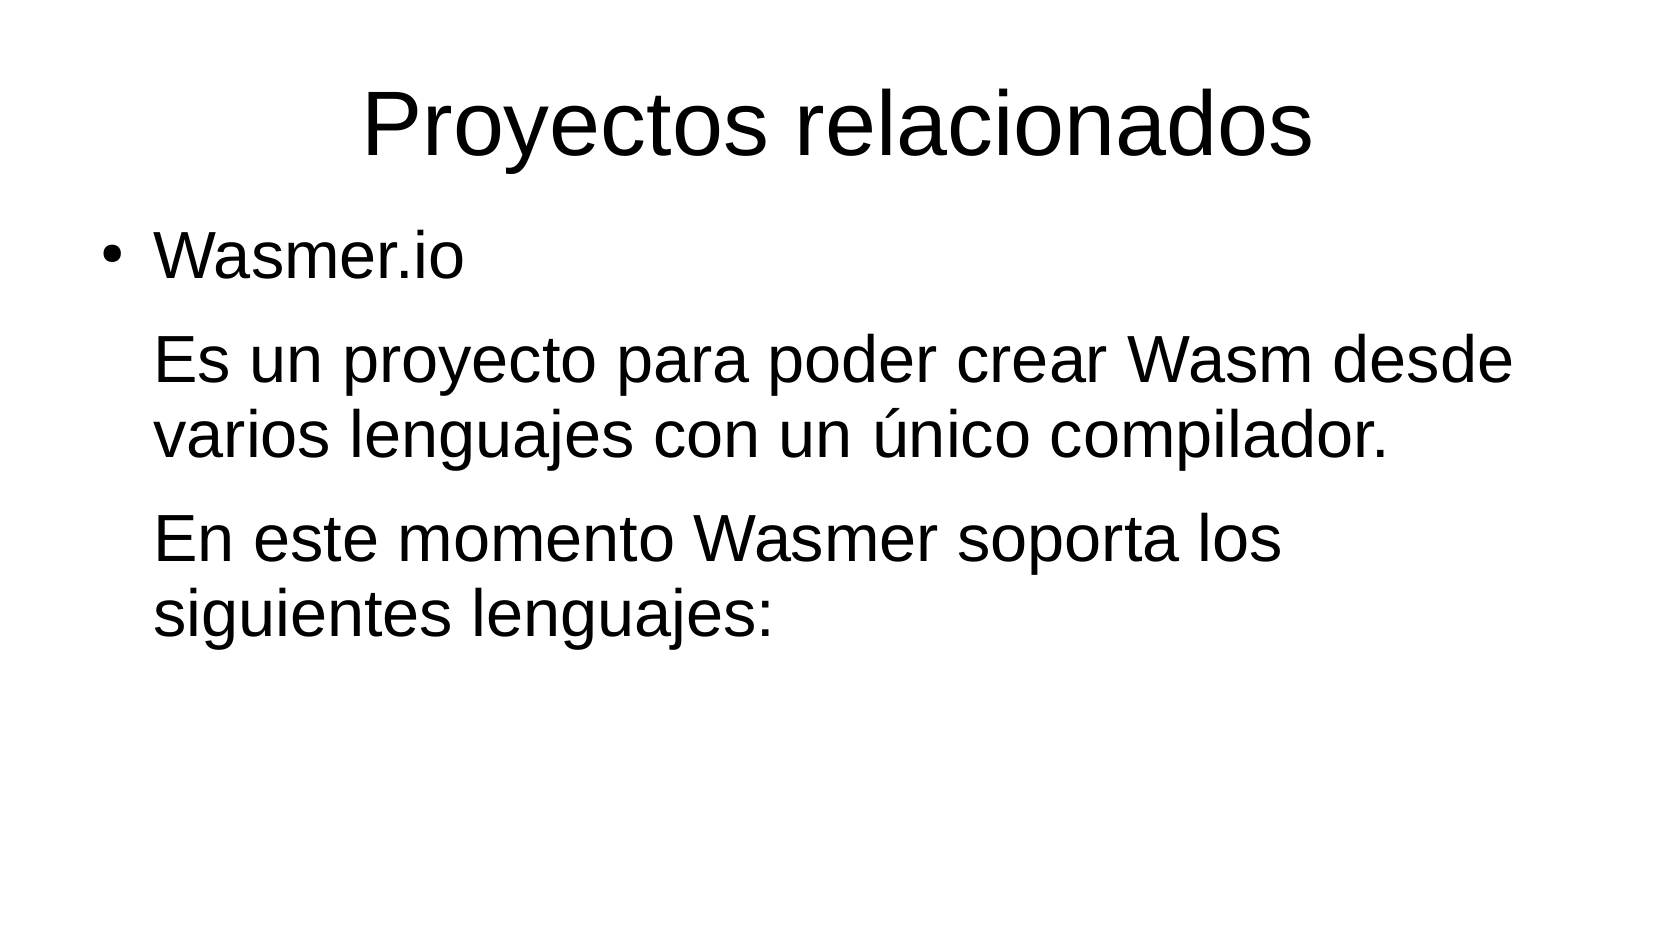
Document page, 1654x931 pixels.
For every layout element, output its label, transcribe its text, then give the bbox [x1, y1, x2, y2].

title Proyectos relacionados [94, 45, 1583, 201]
list Wasmer.io Es un proyecto para poder crear Wasm desde varios lenguajes con un único compilador. En este momento Wasmer soporta los siguientes lenguajes: [82, 217, 1571, 758]
